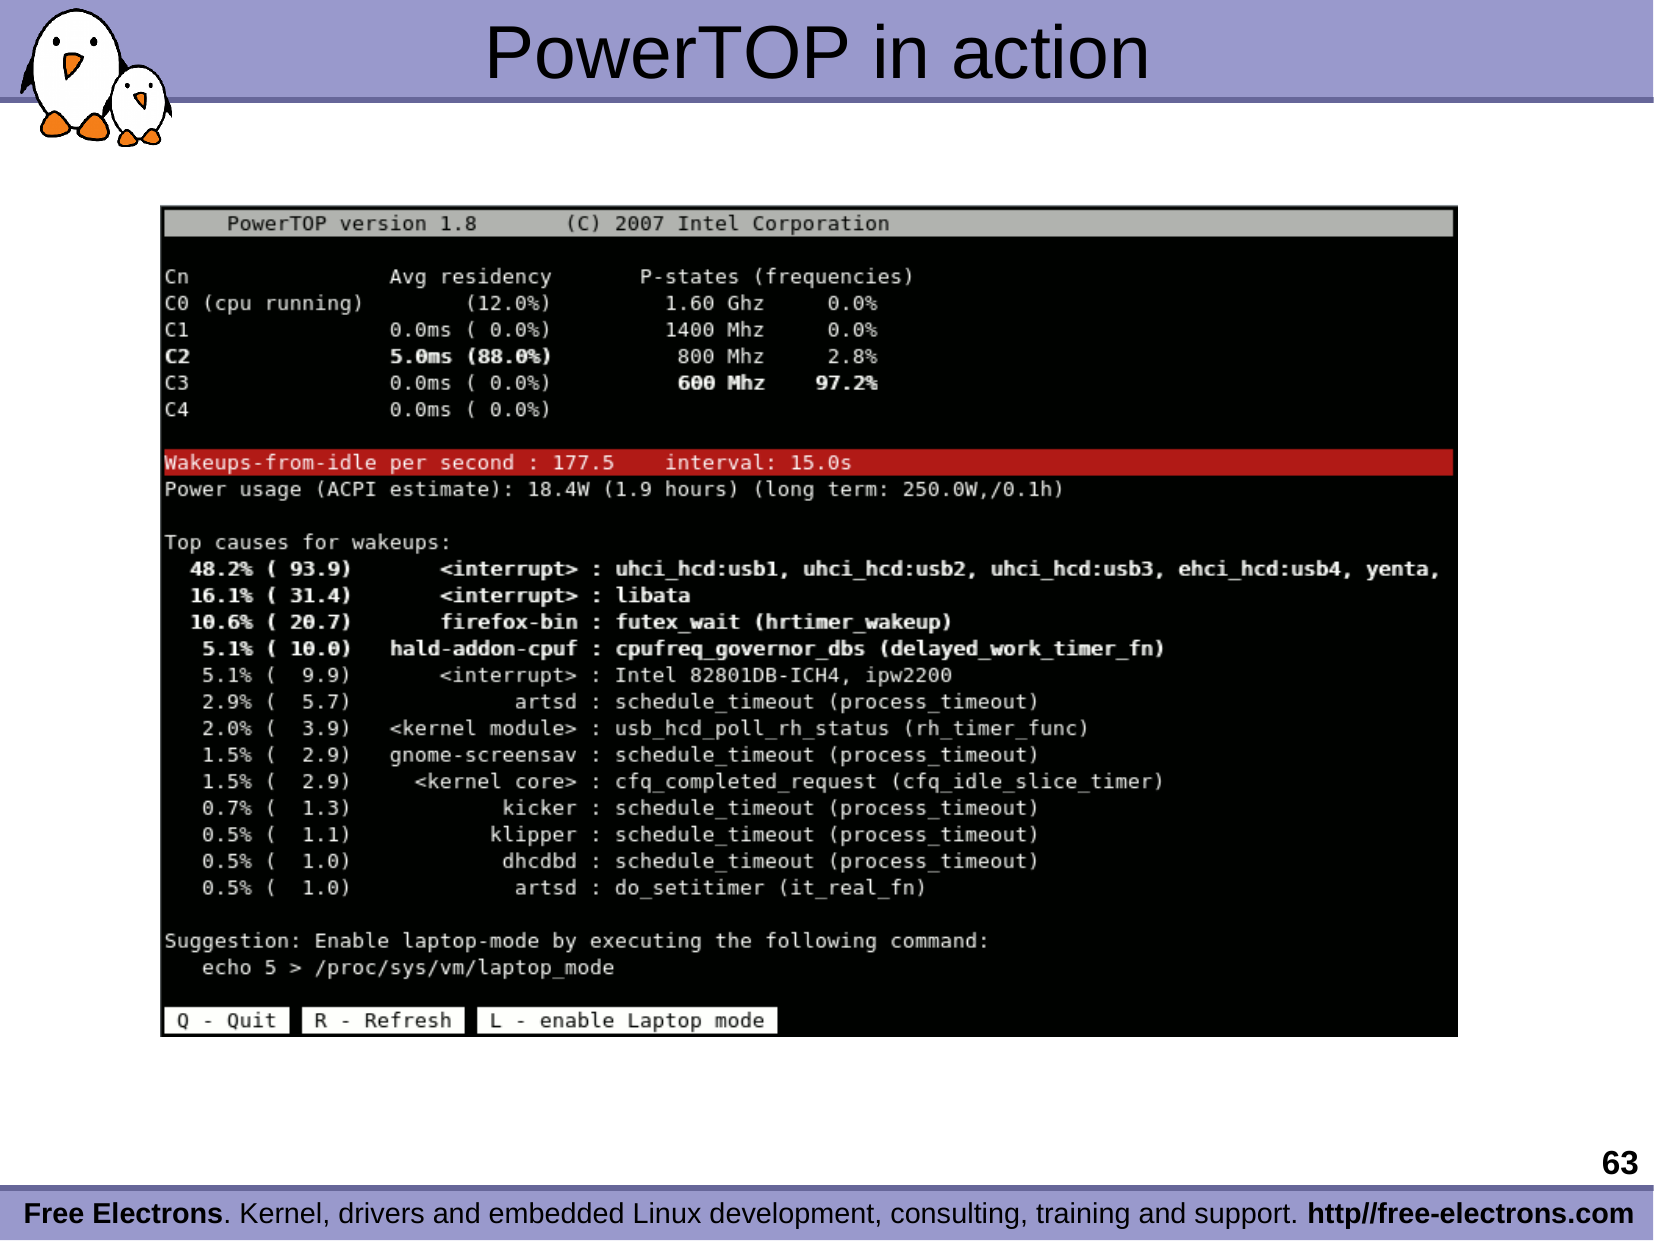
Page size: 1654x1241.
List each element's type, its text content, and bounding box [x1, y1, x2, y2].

picture [20, 8, 172, 147]
title PowerTOP in action [33, 0, 1604, 106]
picture [160, 204, 1458, 1037]
